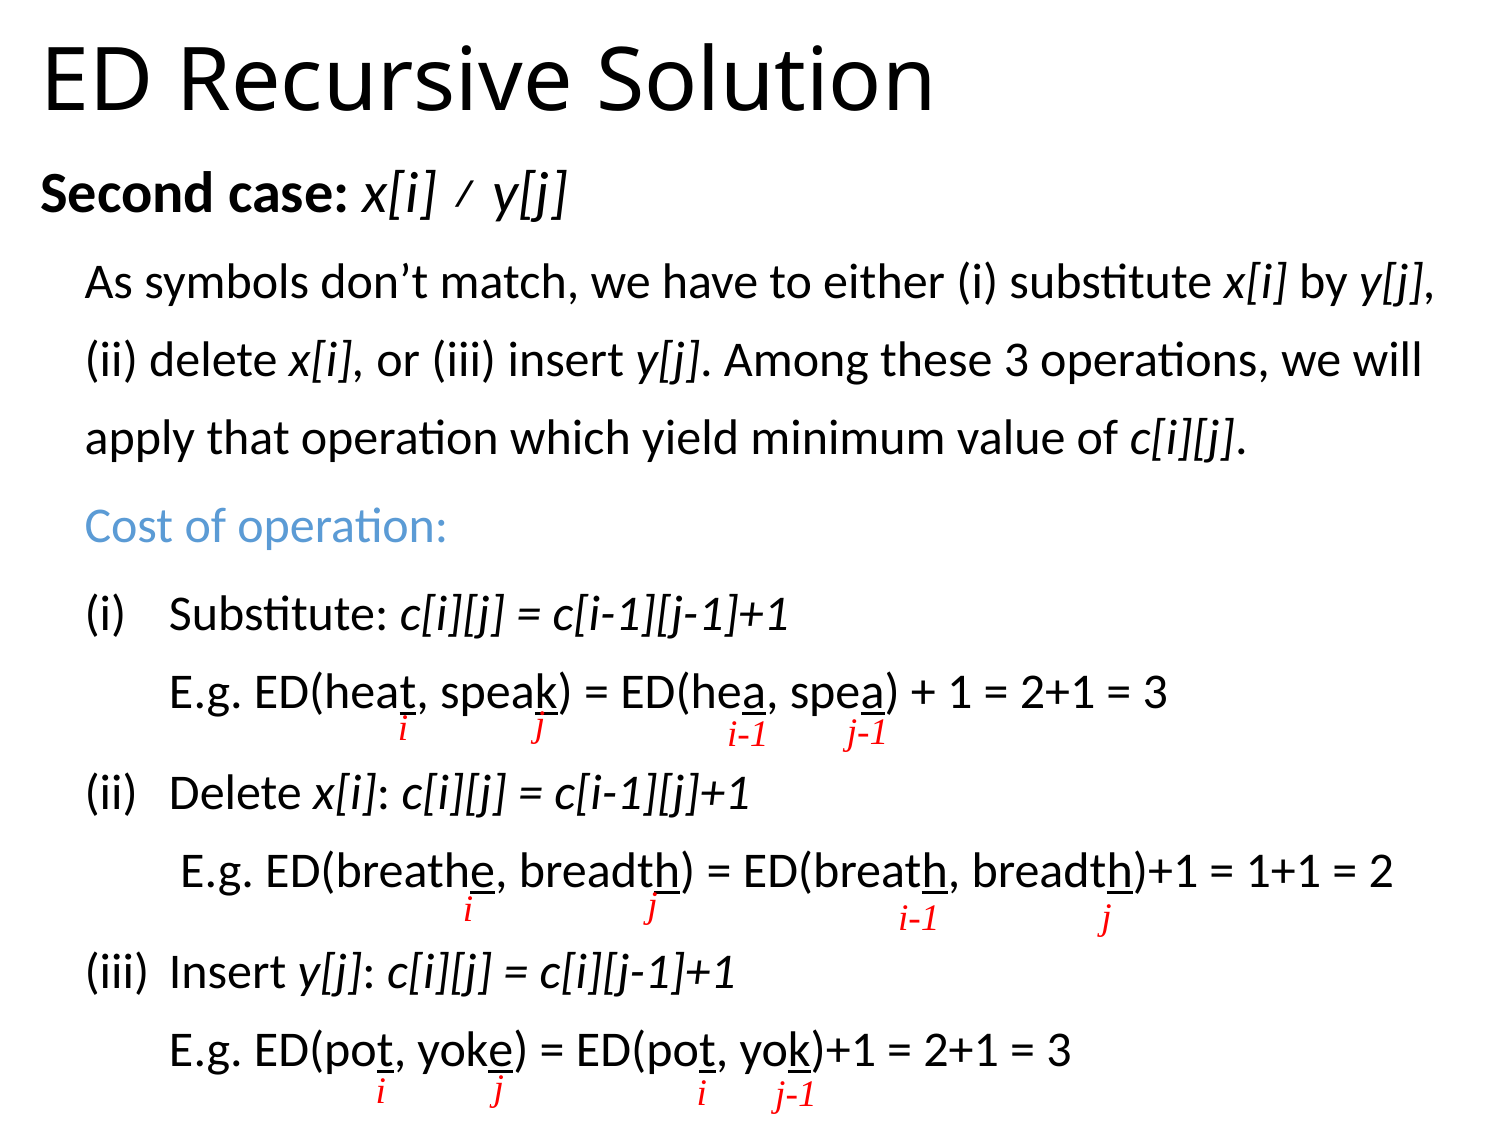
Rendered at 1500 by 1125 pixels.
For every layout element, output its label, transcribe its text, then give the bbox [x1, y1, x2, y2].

text_box j-1 [760, 1061, 832, 1121]
text_box i [383, 695, 424, 756]
text_box j [632, 872, 673, 933]
text_box j [520, 691, 561, 752]
text_box i-1 [883, 885, 955, 946]
text_box j [1086, 884, 1127, 945]
text_box i [360, 1058, 401, 1119]
text_box i [681, 1060, 723, 1121]
list Second case: x[i] ≠ y[j] As symbols don’t match, we have to either (i) substitute x[i] by y[j], (ii) delete x[i], or (iii) insert y[j]. Among these 3 operations, we will apply that operation which yield minimum value of c[i][j]. Cost of operation: Substitute: c[i][j] = c[i-1][j-1]+1 E.g. ED(heat, speak) = ED(hea, spea) + 1 = 2+1 = 3 Delete x[i]: c[i][j] = c[i-1][j]+1 E.g. ED(breathe, breadth) = ED(breath, breadth)+1 = 1+1 = 2 Insert y[j]: c[i][j] = c[i][j-1]+1 E.g. ED(pot, yoke) = ED(pot, yok)+1 = 2+1 = 3 [25, 125, 1500, 1125]
text_box j-1 [832, 699, 904, 760]
text_box j [478, 1055, 520, 1116]
title ED Recursive Solution [25, 26, 1469, 125]
text_box i [448, 876, 489, 936]
text_box i-1 [712, 701, 784, 762]
